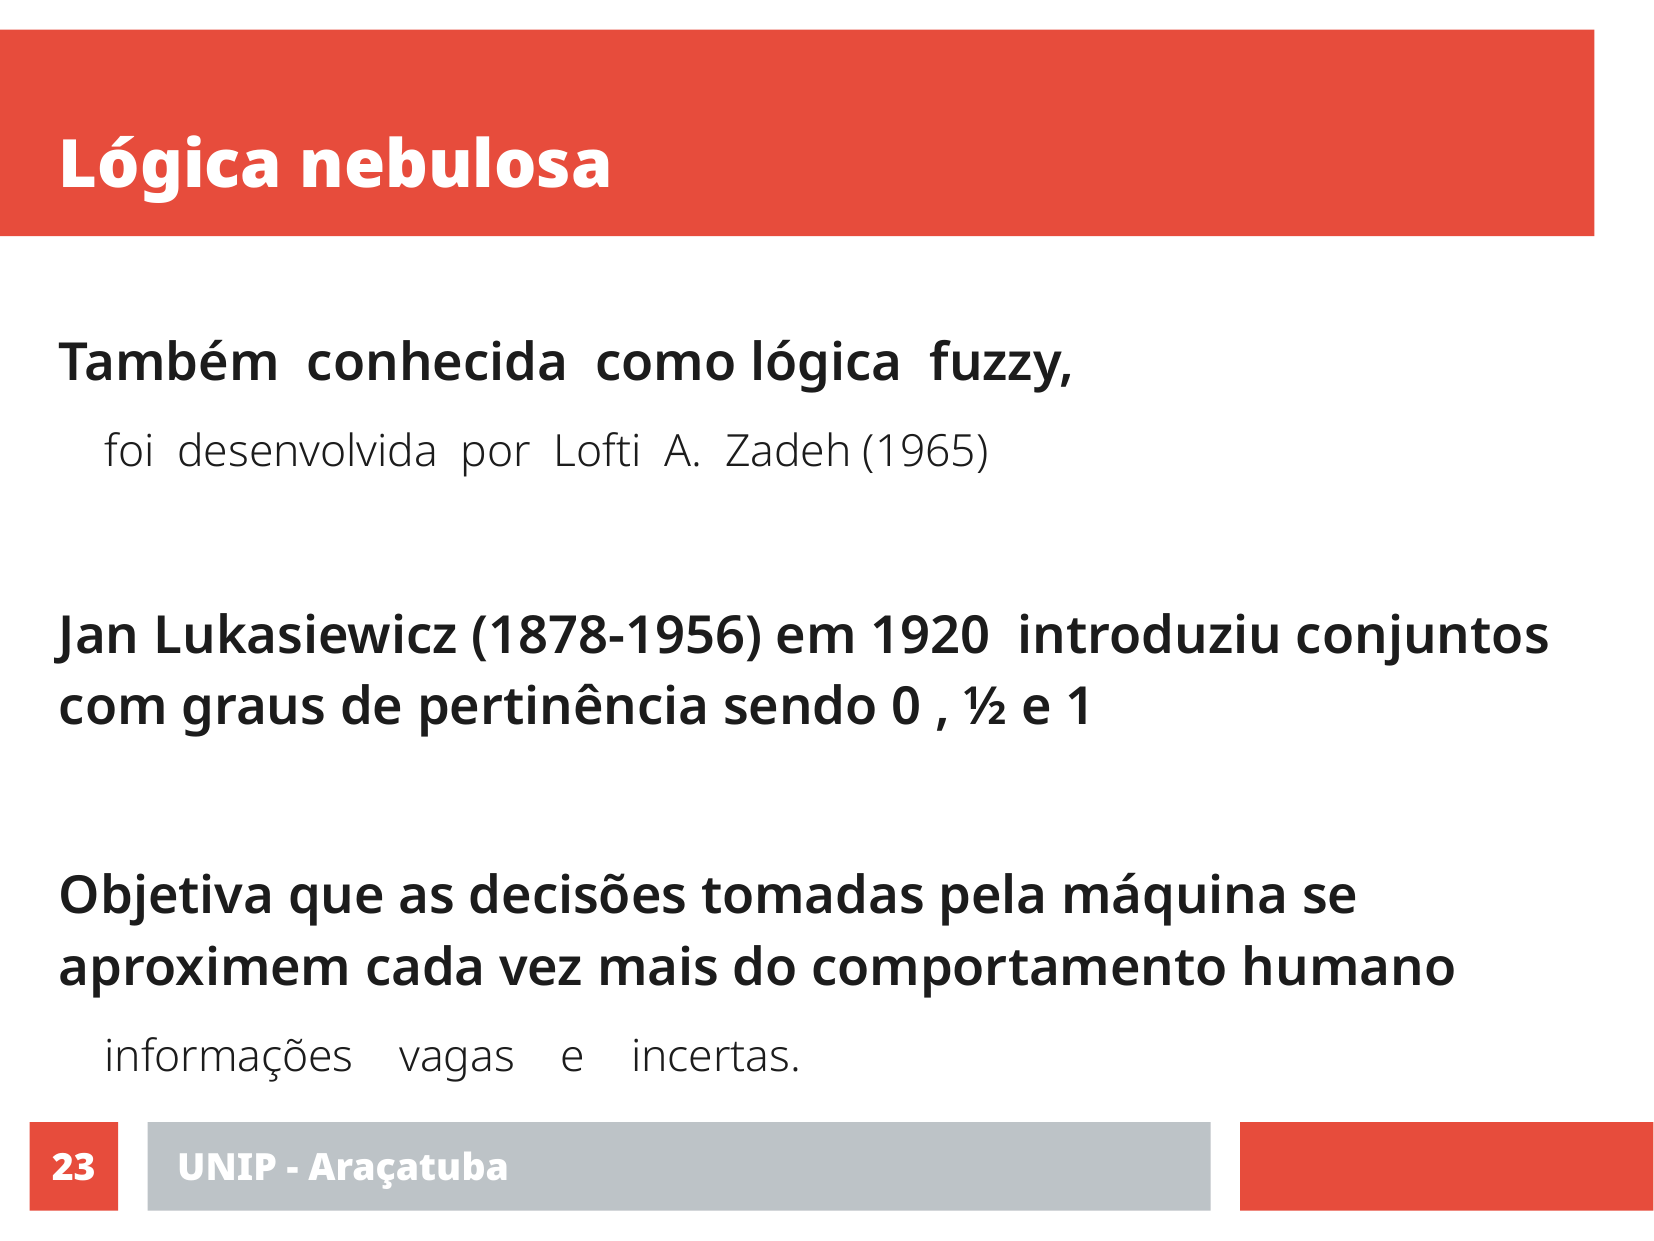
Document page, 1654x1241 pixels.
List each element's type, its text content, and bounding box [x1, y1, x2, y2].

title Lógica nebulosa [59, 59, 1595, 207]
list Também conhecida como lógica fuzzy, foi desenvolvida por Lofti A. Zadeh (1965) Jan Lukasiewicz (1878-1956) em 1920 introduziu conjuntos com graus de pertinência sendo 0 , ½ e 1 Objetiva que as decisões tomadas pela máquina se aproximem cada vez mais do comportamento humano informações vagas e incertas. [59, 324, 1565, 1093]
